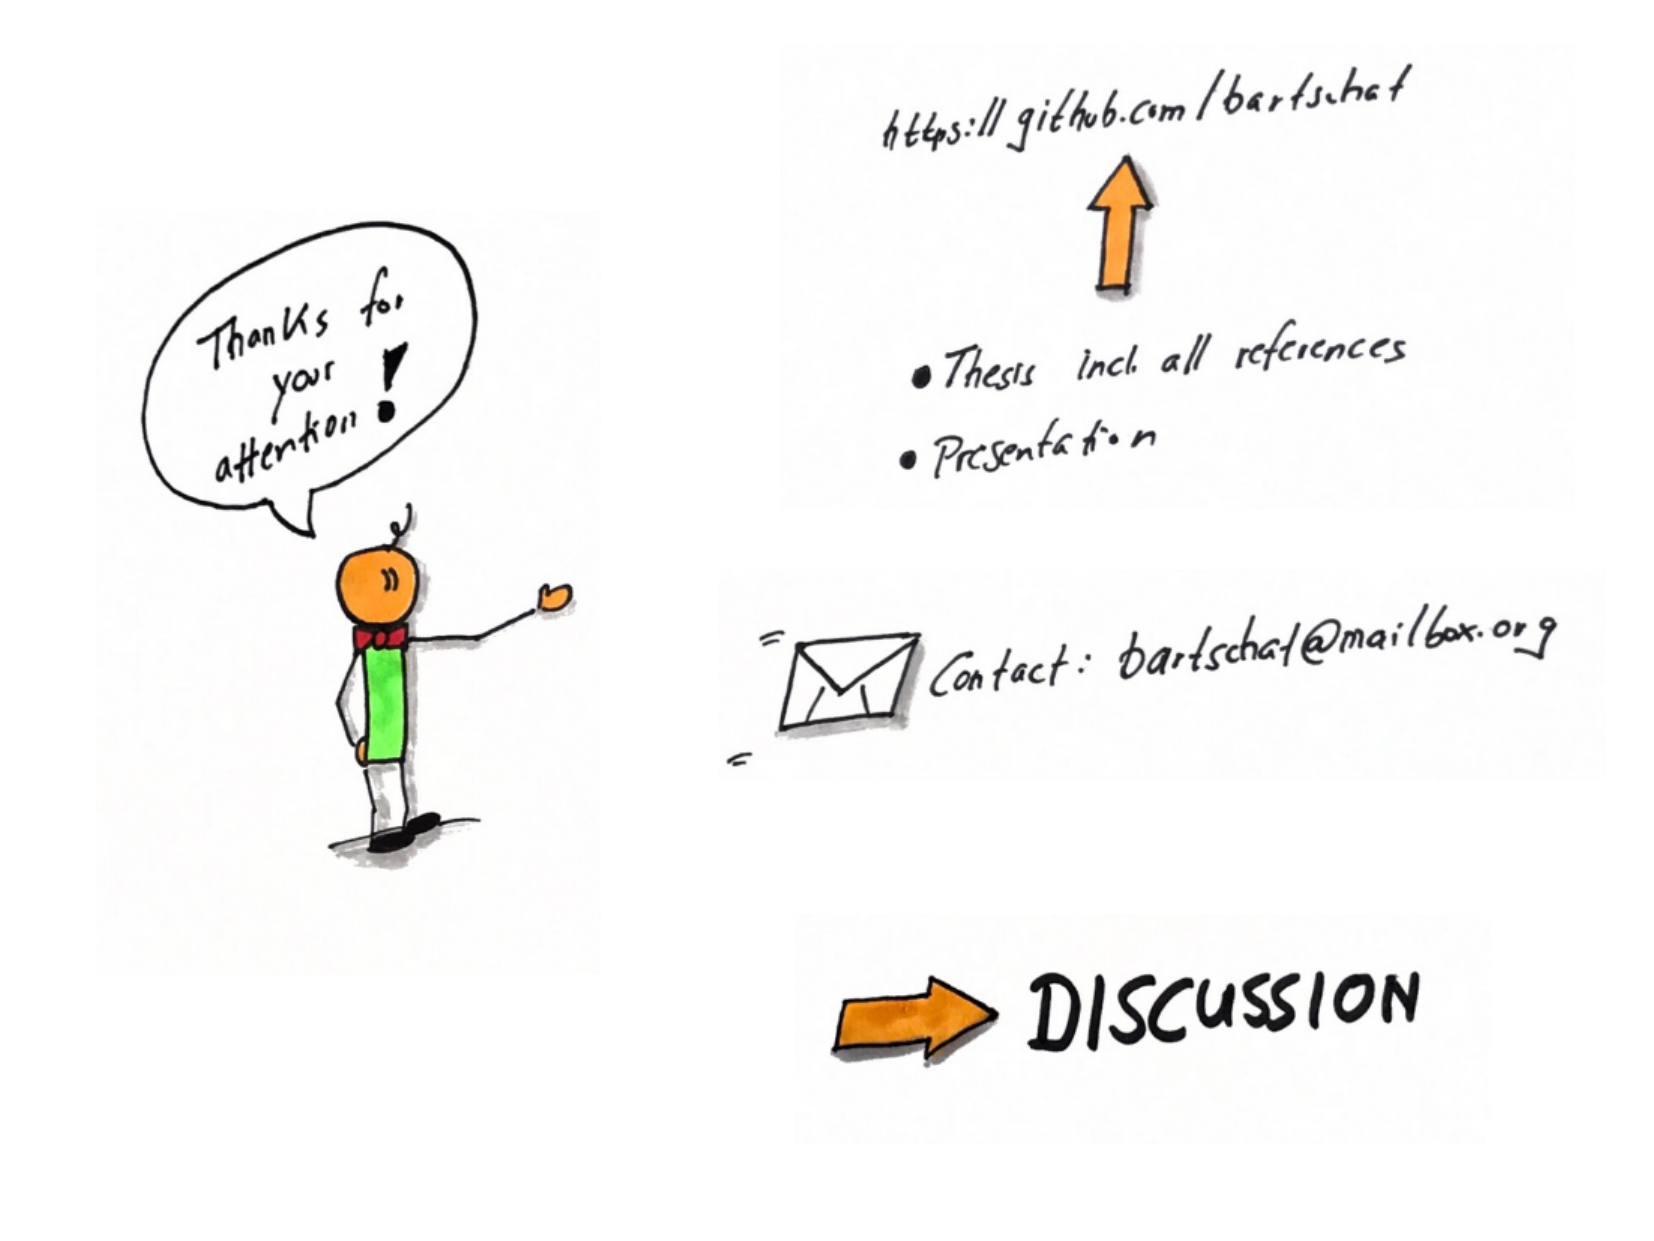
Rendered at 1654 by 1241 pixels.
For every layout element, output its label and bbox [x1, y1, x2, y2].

picture [780, 44, 1575, 509]
picture [718, 569, 1606, 780]
picture [96, 210, 601, 976]
picture [795, 914, 1491, 1145]
